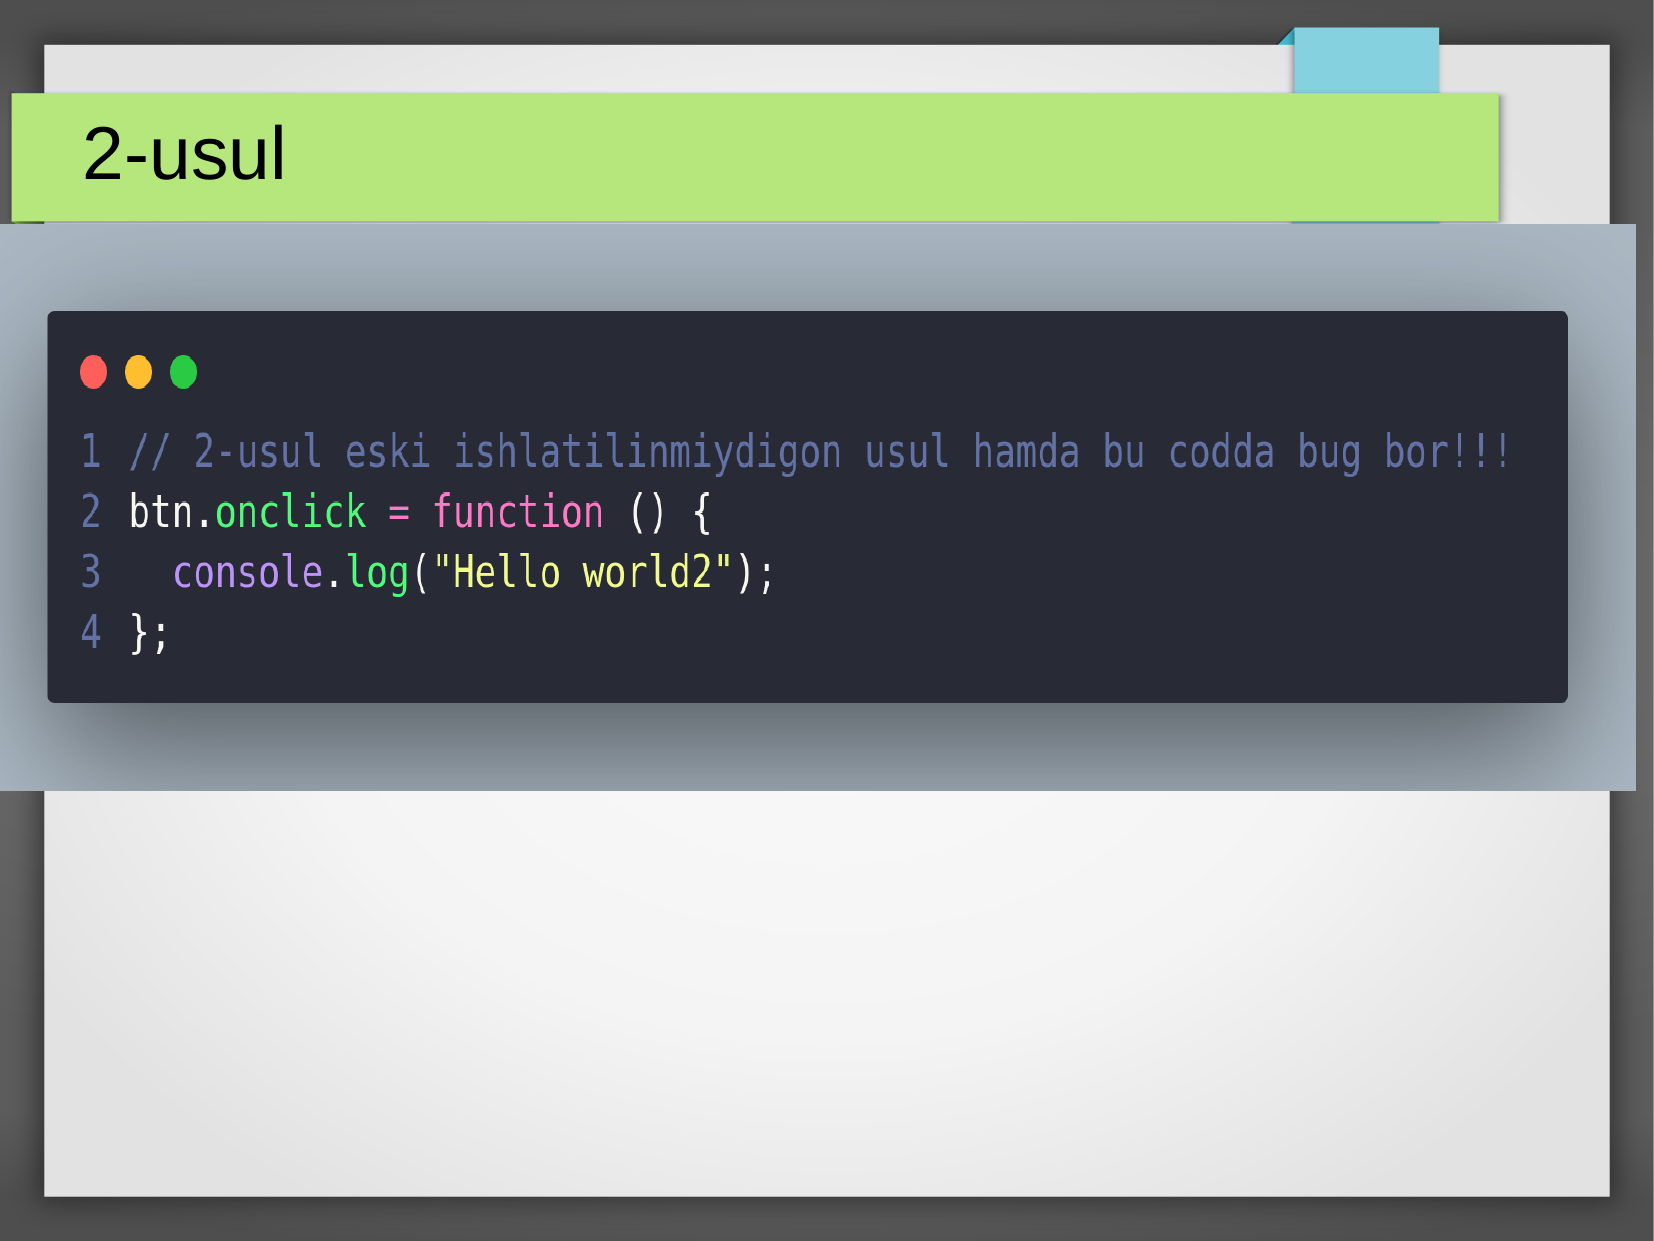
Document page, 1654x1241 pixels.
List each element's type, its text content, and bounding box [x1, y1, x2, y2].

picture [0, 0, 1654, 1241]
title 2-usul [82, 94, 1264, 213]
